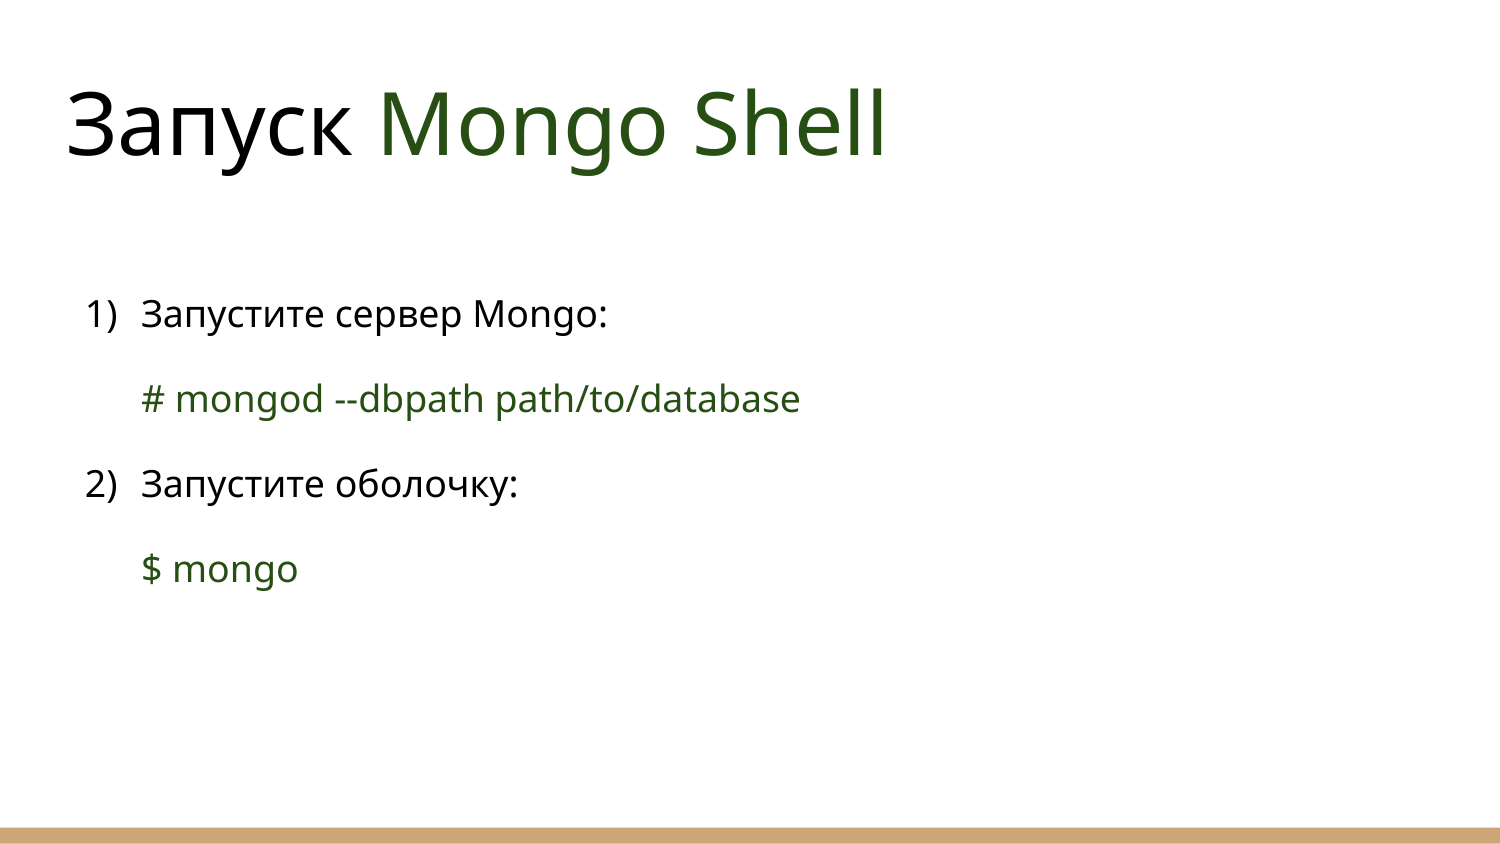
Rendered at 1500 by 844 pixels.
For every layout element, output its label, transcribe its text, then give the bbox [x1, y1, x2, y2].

list Запустите сервер Mongo: # mongod --dbpath path/to/database Запустите оболочку: $ mongo [51, 268, 956, 642]
title Запуск Mongo Shell [51, 51, 1449, 189]
